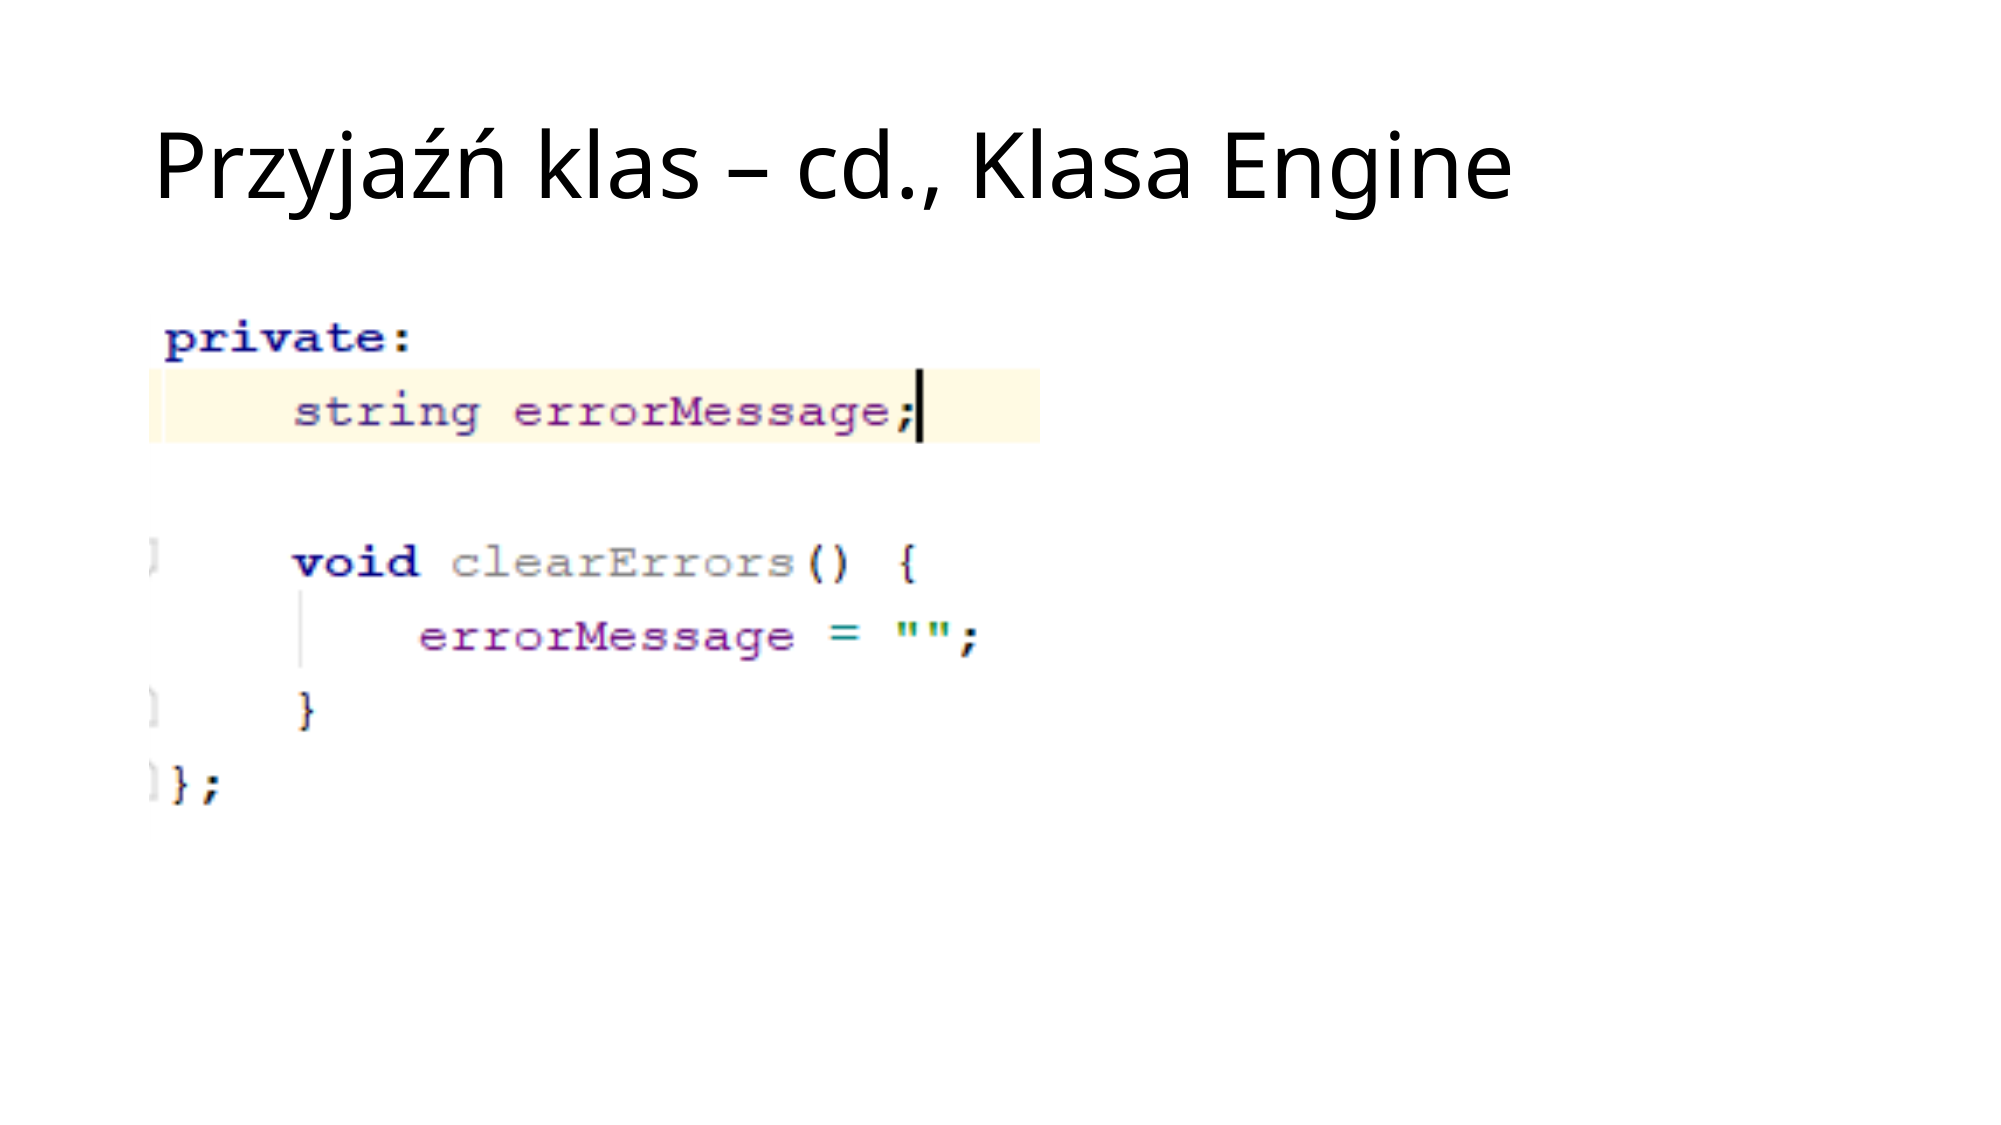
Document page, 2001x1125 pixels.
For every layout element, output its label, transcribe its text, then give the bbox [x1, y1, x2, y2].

picture [149, 314, 1040, 841]
title Przyjaźń klas – cd., Klasa Engine [137, 59, 1863, 278]
